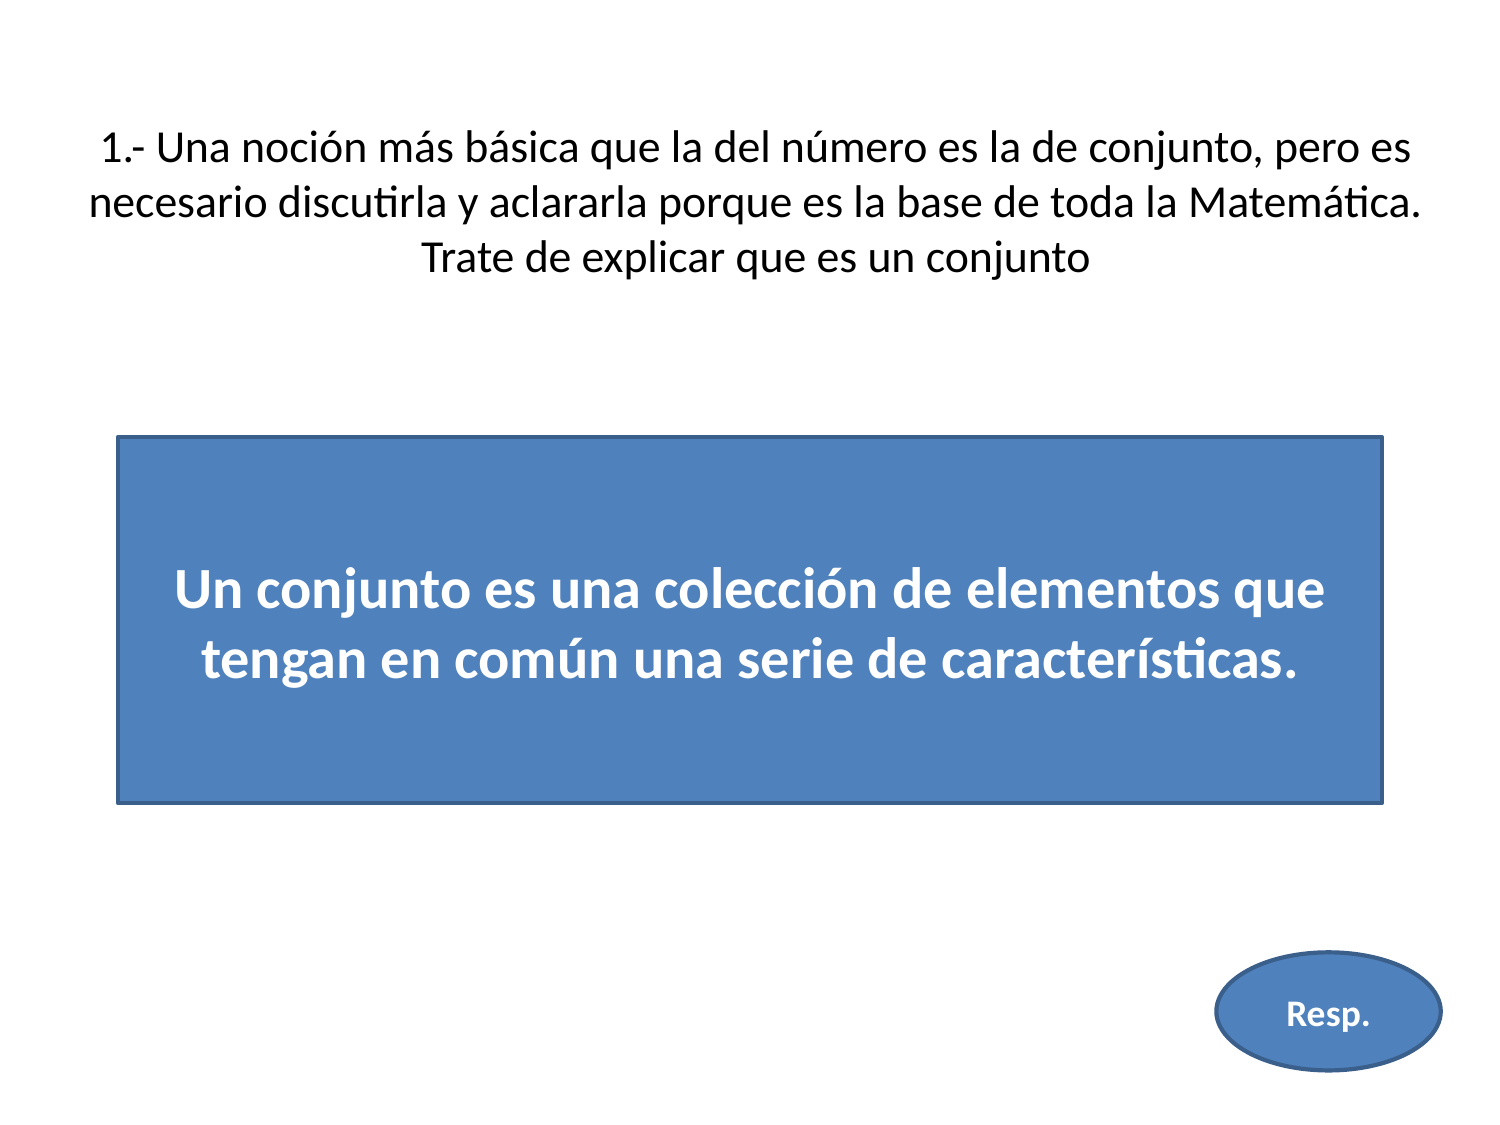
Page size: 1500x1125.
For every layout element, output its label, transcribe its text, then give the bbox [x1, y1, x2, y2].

title 1.- Una noción más básica que la del número es la de conjunto, pero es necesario discutirla y aclararla porque es la base de toda la Matemática. Trate de explicar que es un conjunto [29, 78, 1483, 320]
text_box Resp. [1216, 952, 1441, 1071]
text_box Un conjunto es una colección de elementos que tengan en común una serie de características. [117, 437, 1382, 804]
